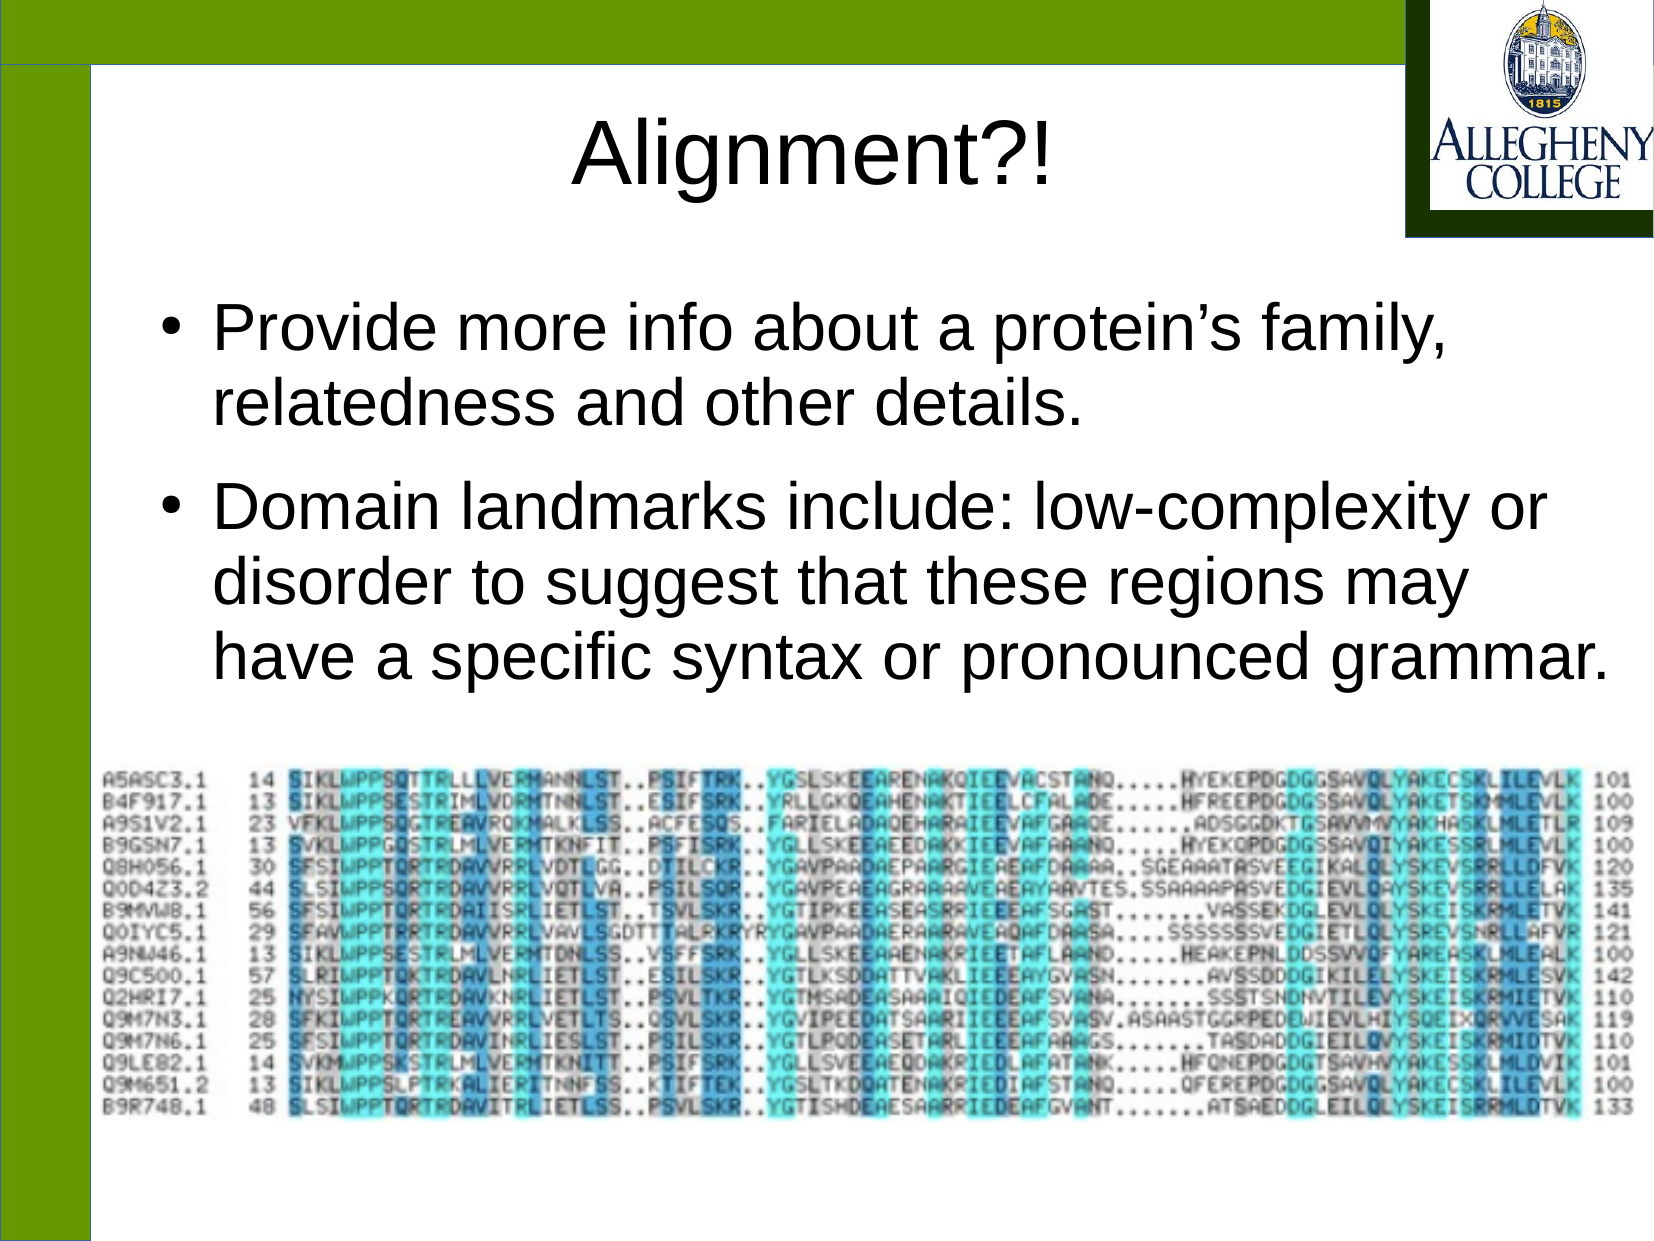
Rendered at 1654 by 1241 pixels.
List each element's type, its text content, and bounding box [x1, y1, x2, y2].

title Alignment?! [112, 65, 1515, 257]
list Provide more info about a protein’s family, relatedness and other details. Domain landmarks include: low-complexity or disorder to suggest that these regions may have a specific syntax or pronounced grammar. [141, 290, 1630, 1010]
picture [1430, 0, 1654, 210]
picture [91, 746, 1653, 1132]
text_box [0, 0, 1654, 1241]
